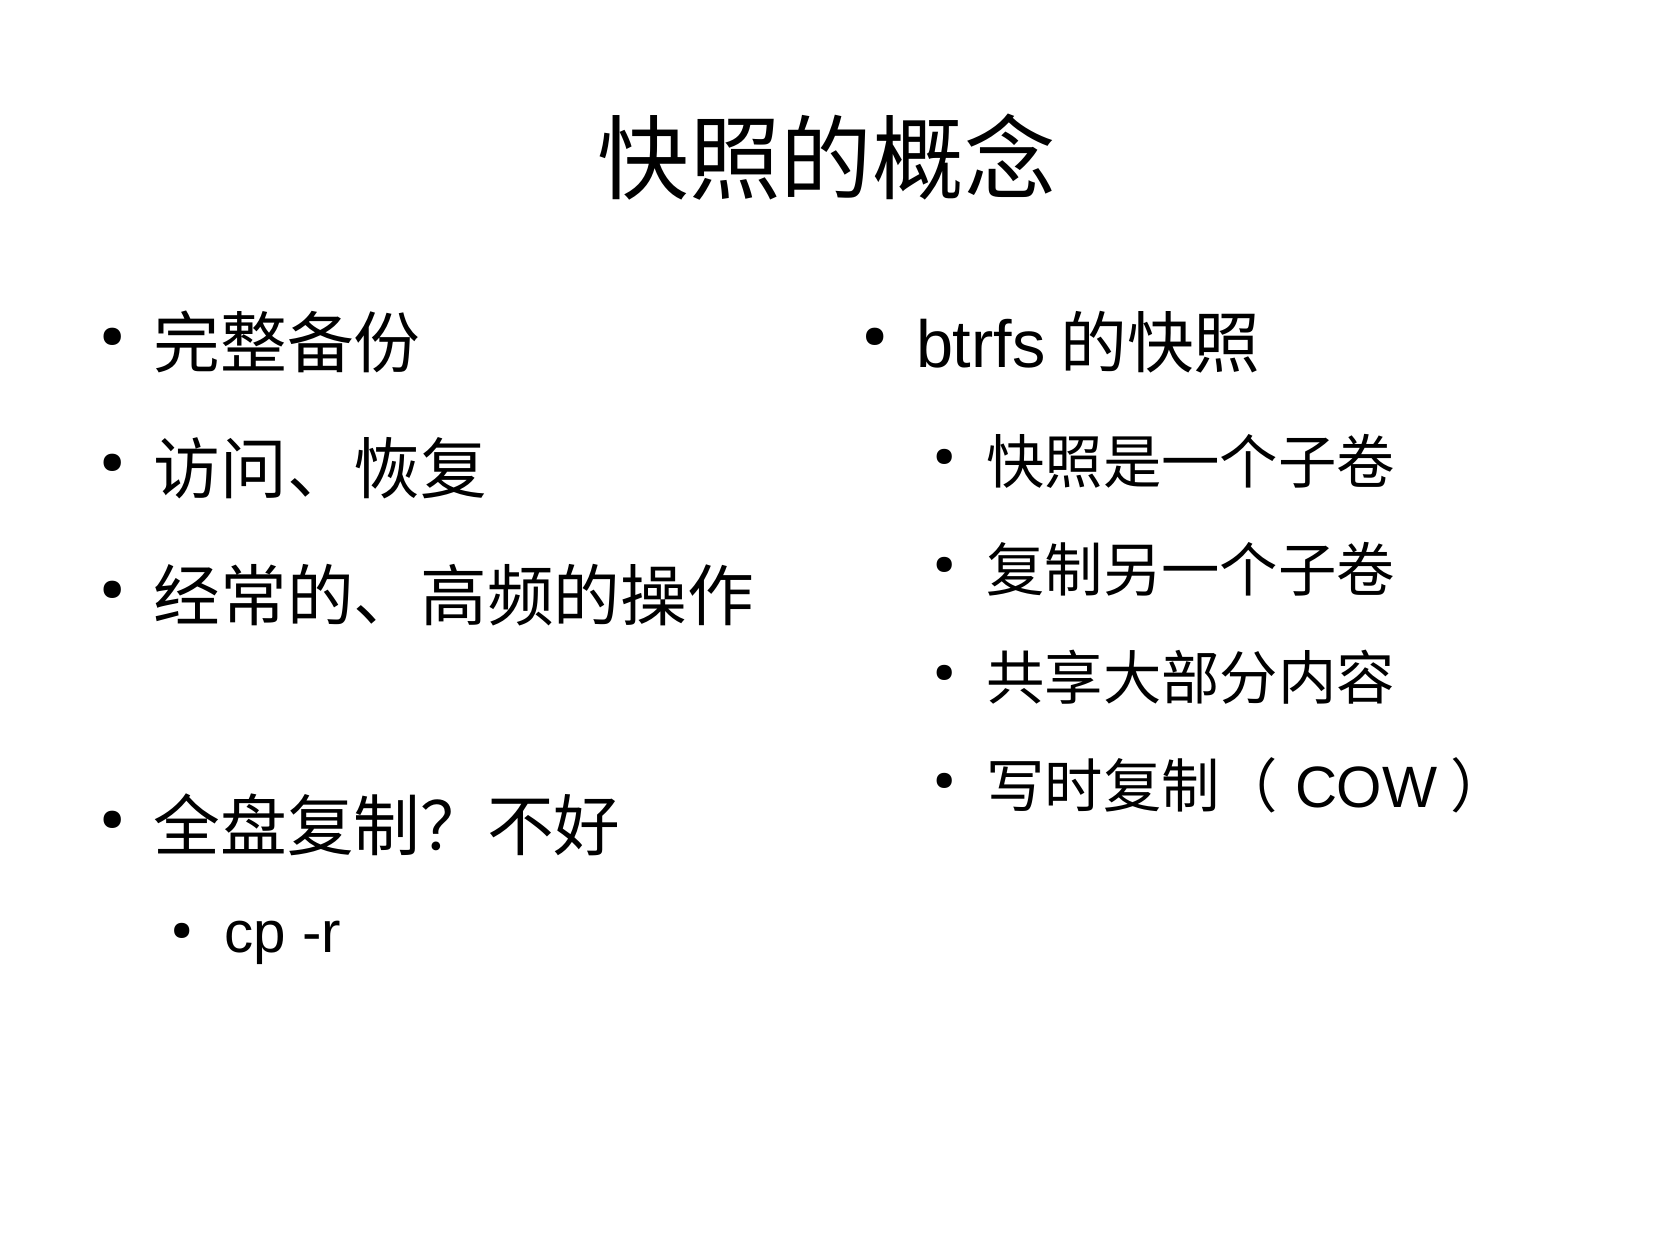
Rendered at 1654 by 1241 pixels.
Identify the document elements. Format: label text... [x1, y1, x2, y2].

list 完整备份 访问、恢复 经常的、高频的操作 全盘复制？不好 cp -r [82, 290, 809, 1109]
title 快照的概念 [82, 49, 1571, 257]
list btrfs的快照 快照是一个子卷 复制另一个子卷 共享大部分内容 写时复制（COW） [845, 290, 1572, 1094]
